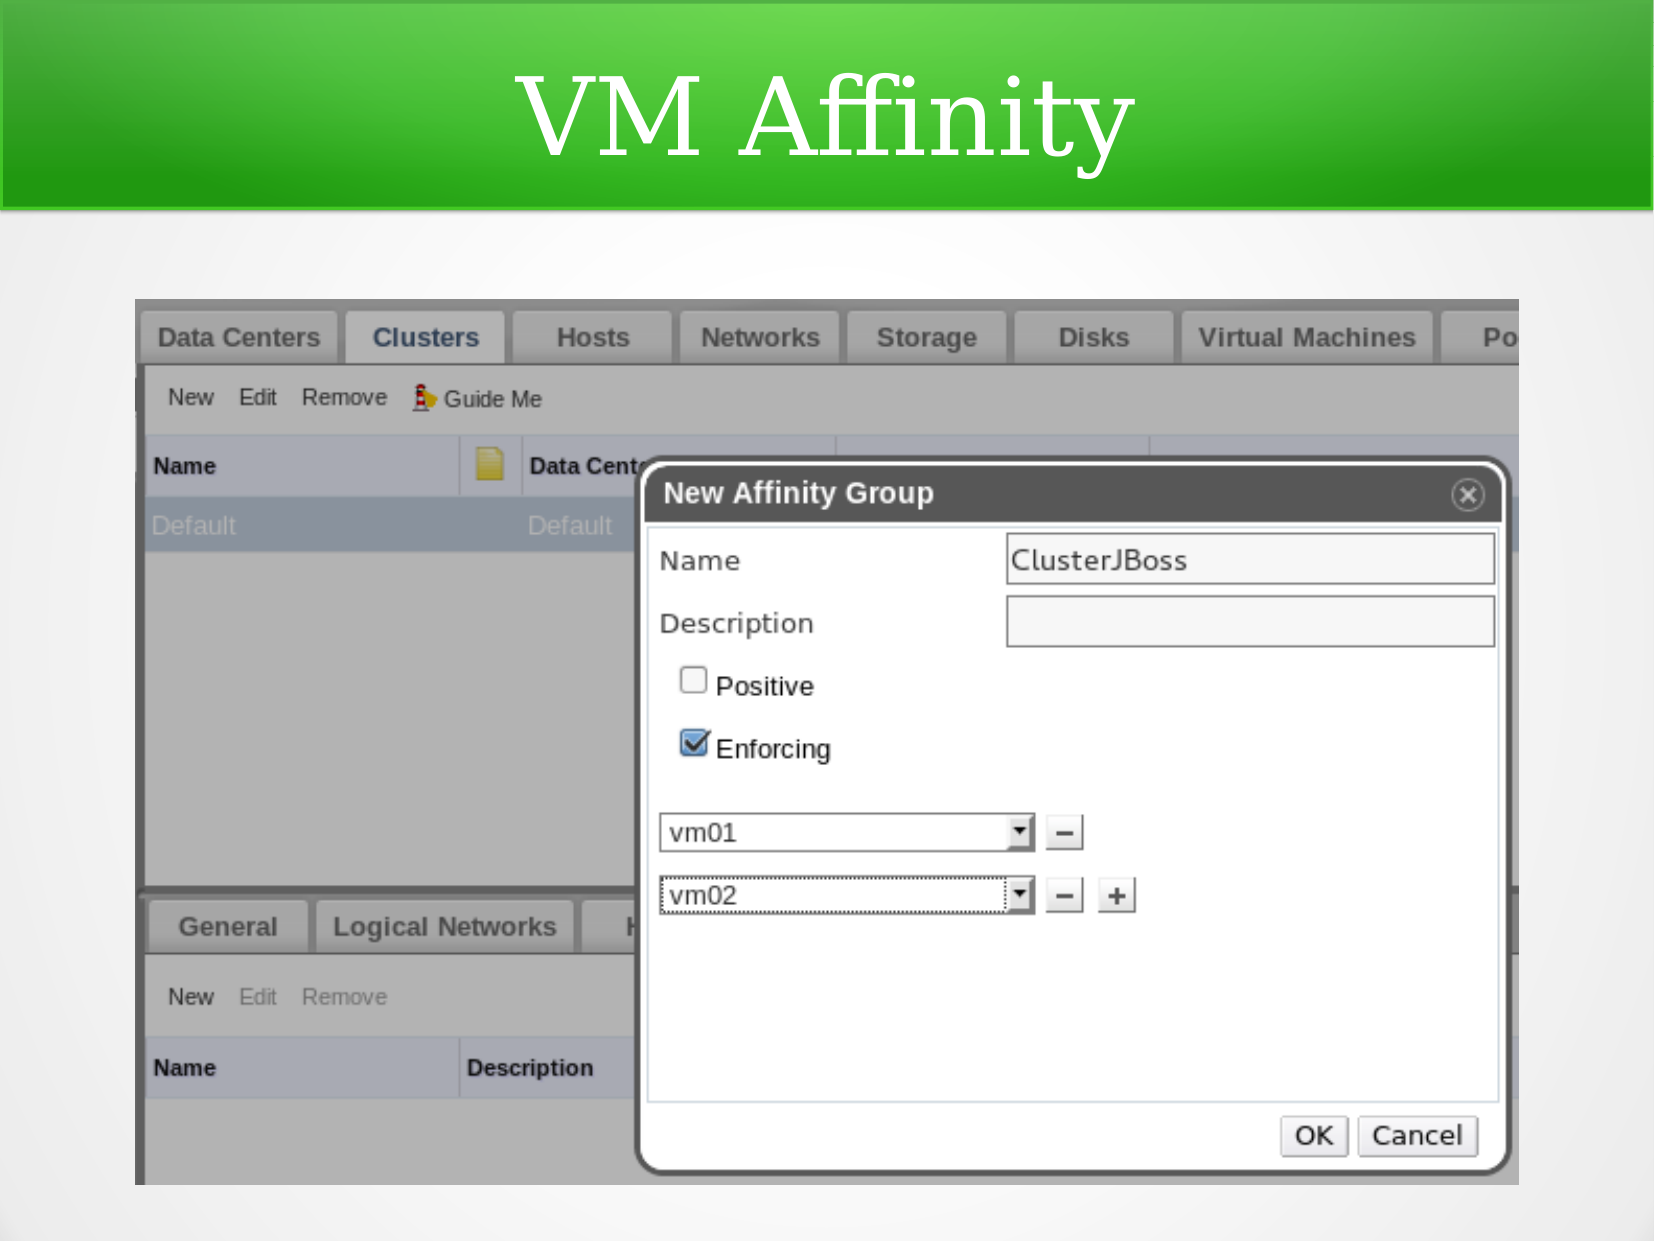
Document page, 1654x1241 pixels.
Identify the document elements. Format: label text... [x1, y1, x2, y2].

picture [135, 299, 1519, 1186]
title VM Affinity [82, 47, 1571, 189]
